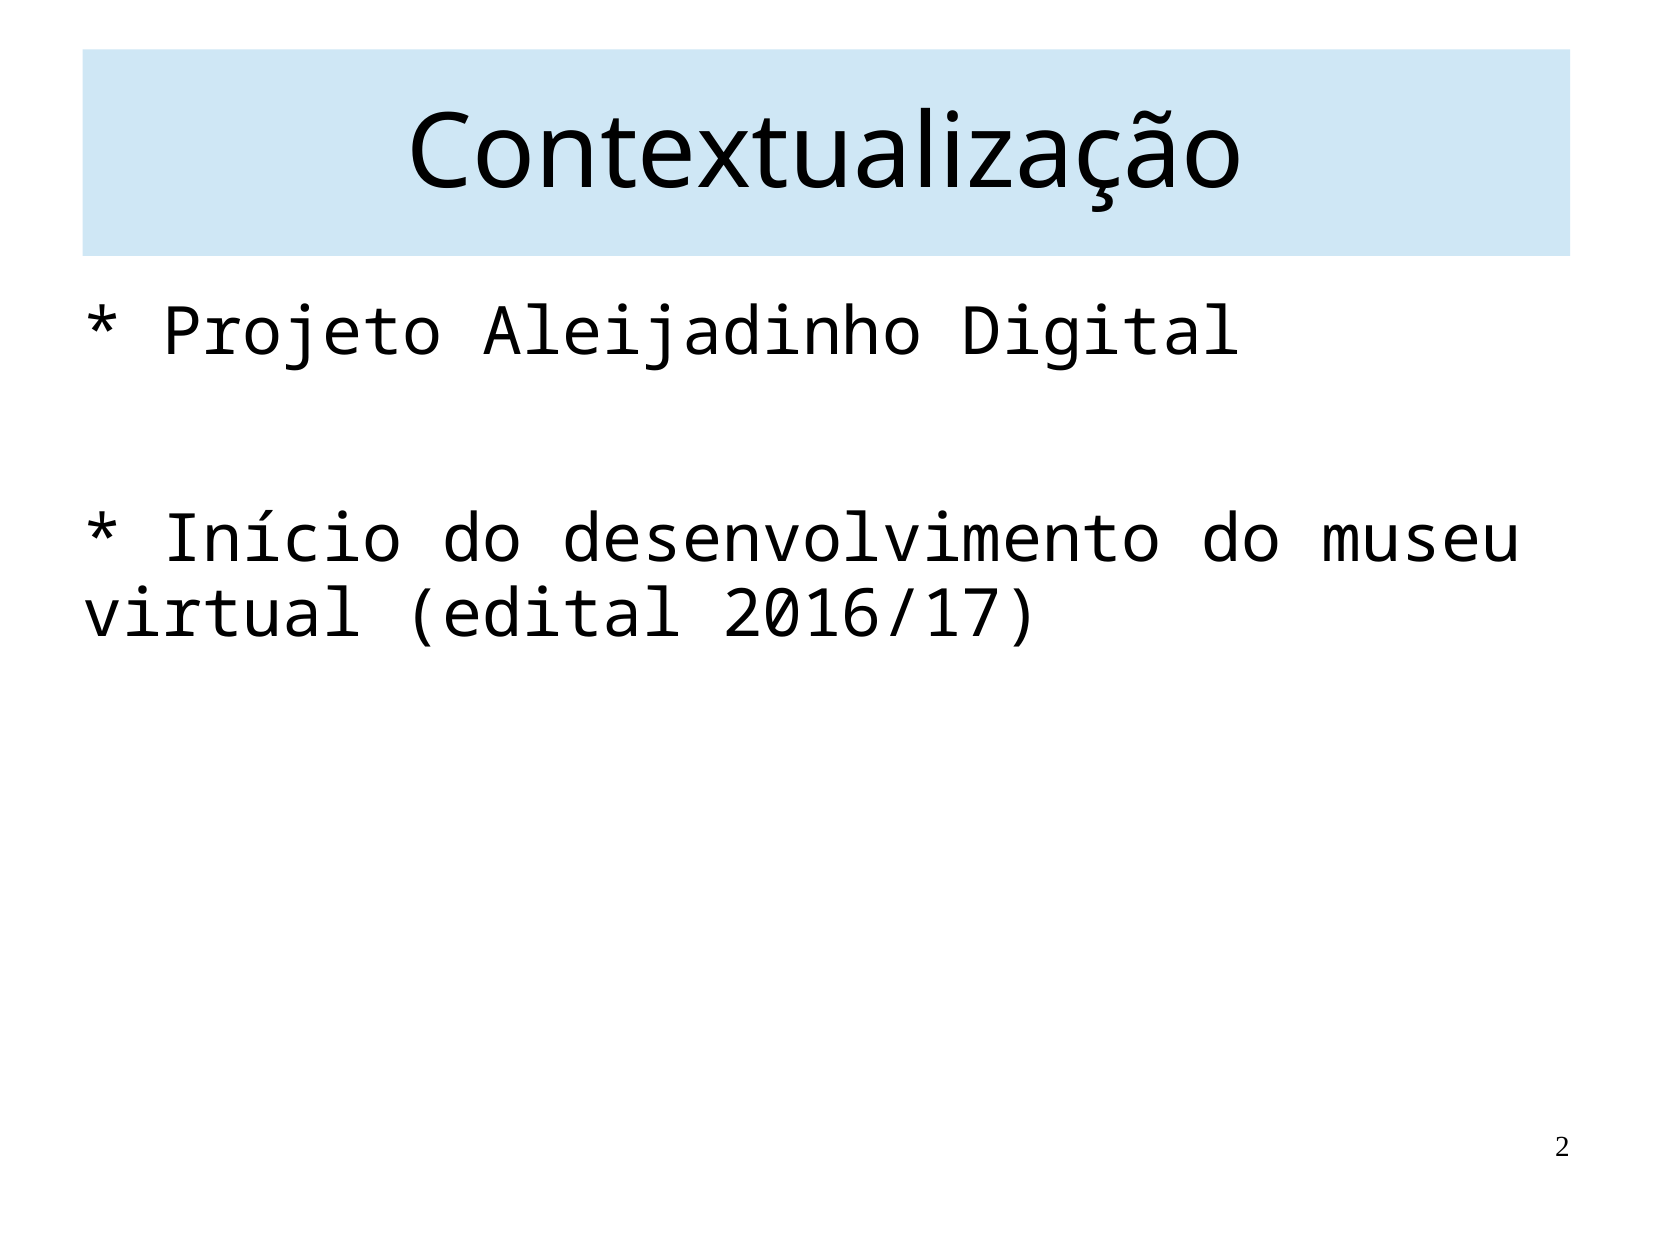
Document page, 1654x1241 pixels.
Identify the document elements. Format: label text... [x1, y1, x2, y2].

title Contextualização [82, 49, 1571, 256]
list * Projeto Aleijadinho Digital * Início do desenvolvimento do museu virtual (edital 2016/17) [82, 290, 1537, 1009]
